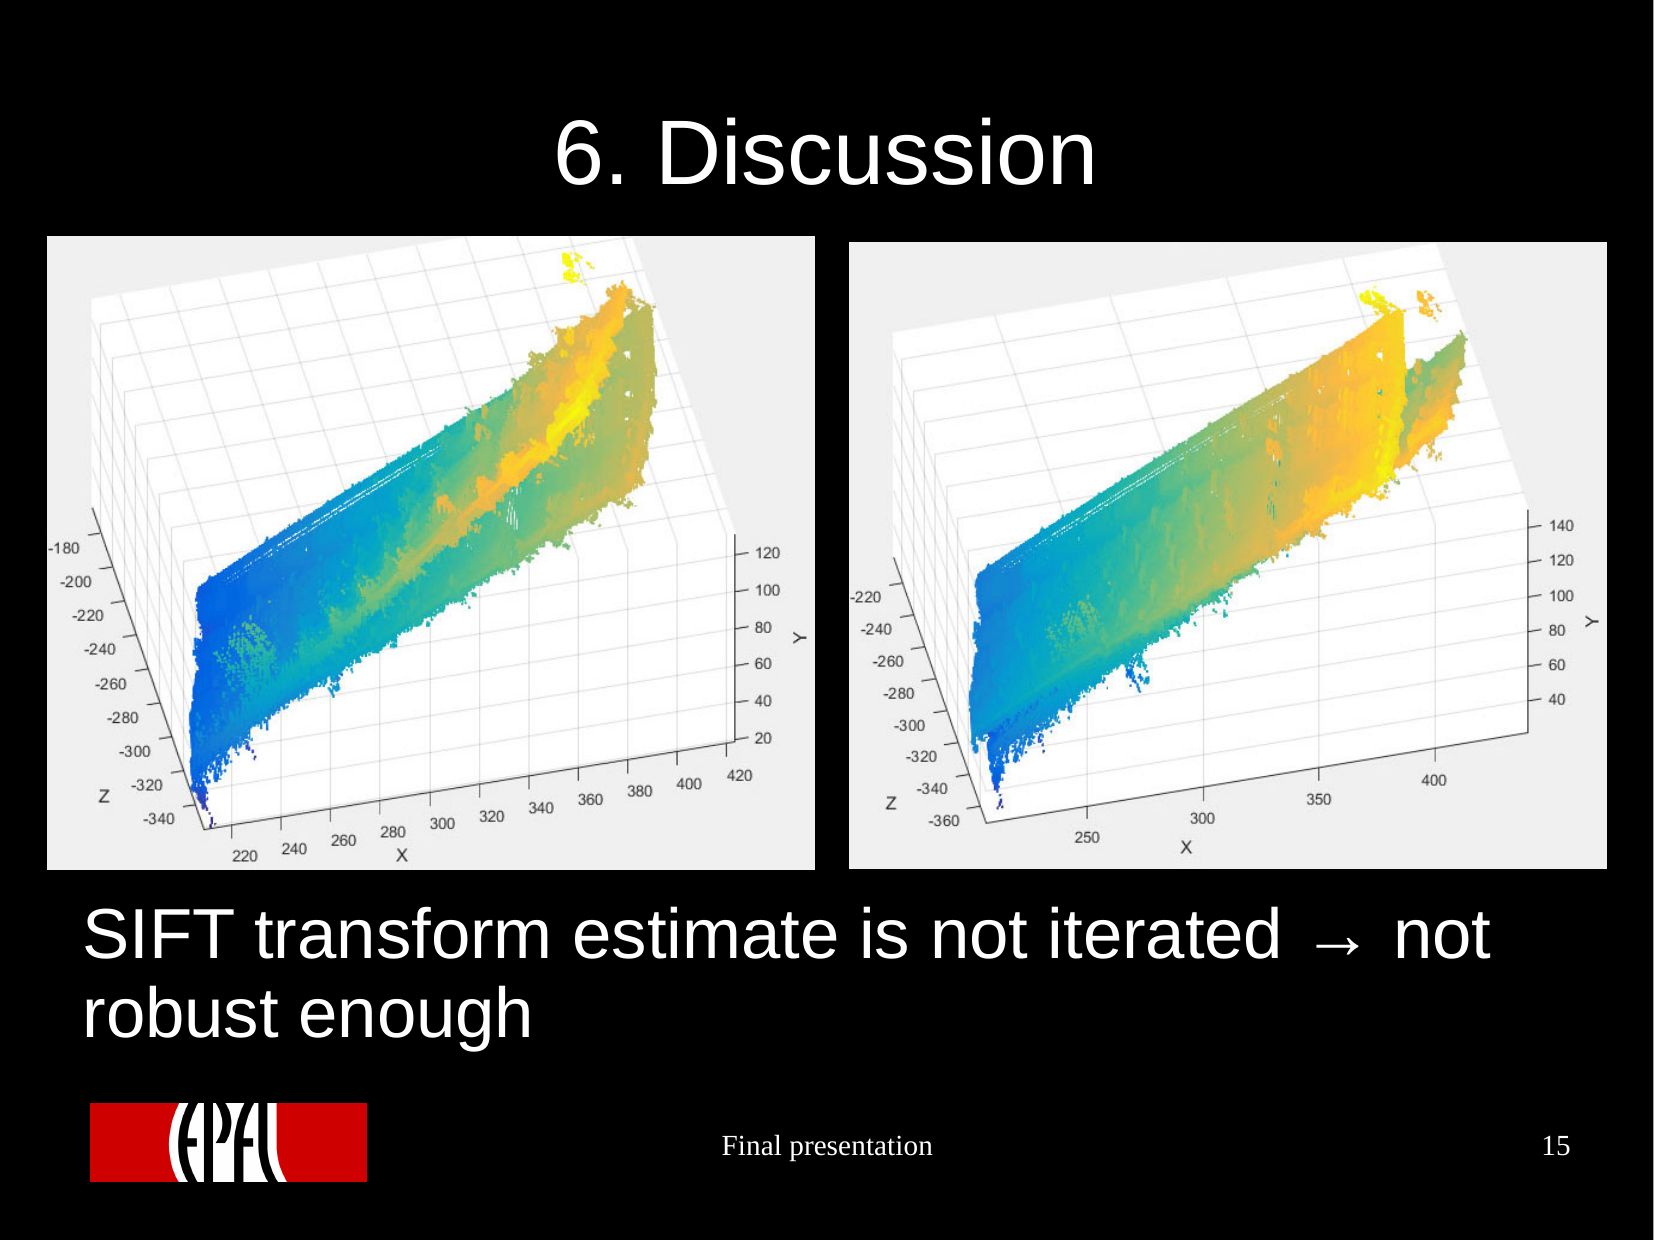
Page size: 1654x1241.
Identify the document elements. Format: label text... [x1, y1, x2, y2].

picture [90, 1103, 367, 1182]
picture [849, 242, 1607, 869]
subtitle SIFT transform estimate is not iterated → not robust enough [82, 874, 1571, 1074]
title 6. Discussion [82, 49, 1571, 257]
picture [47, 236, 815, 870]
